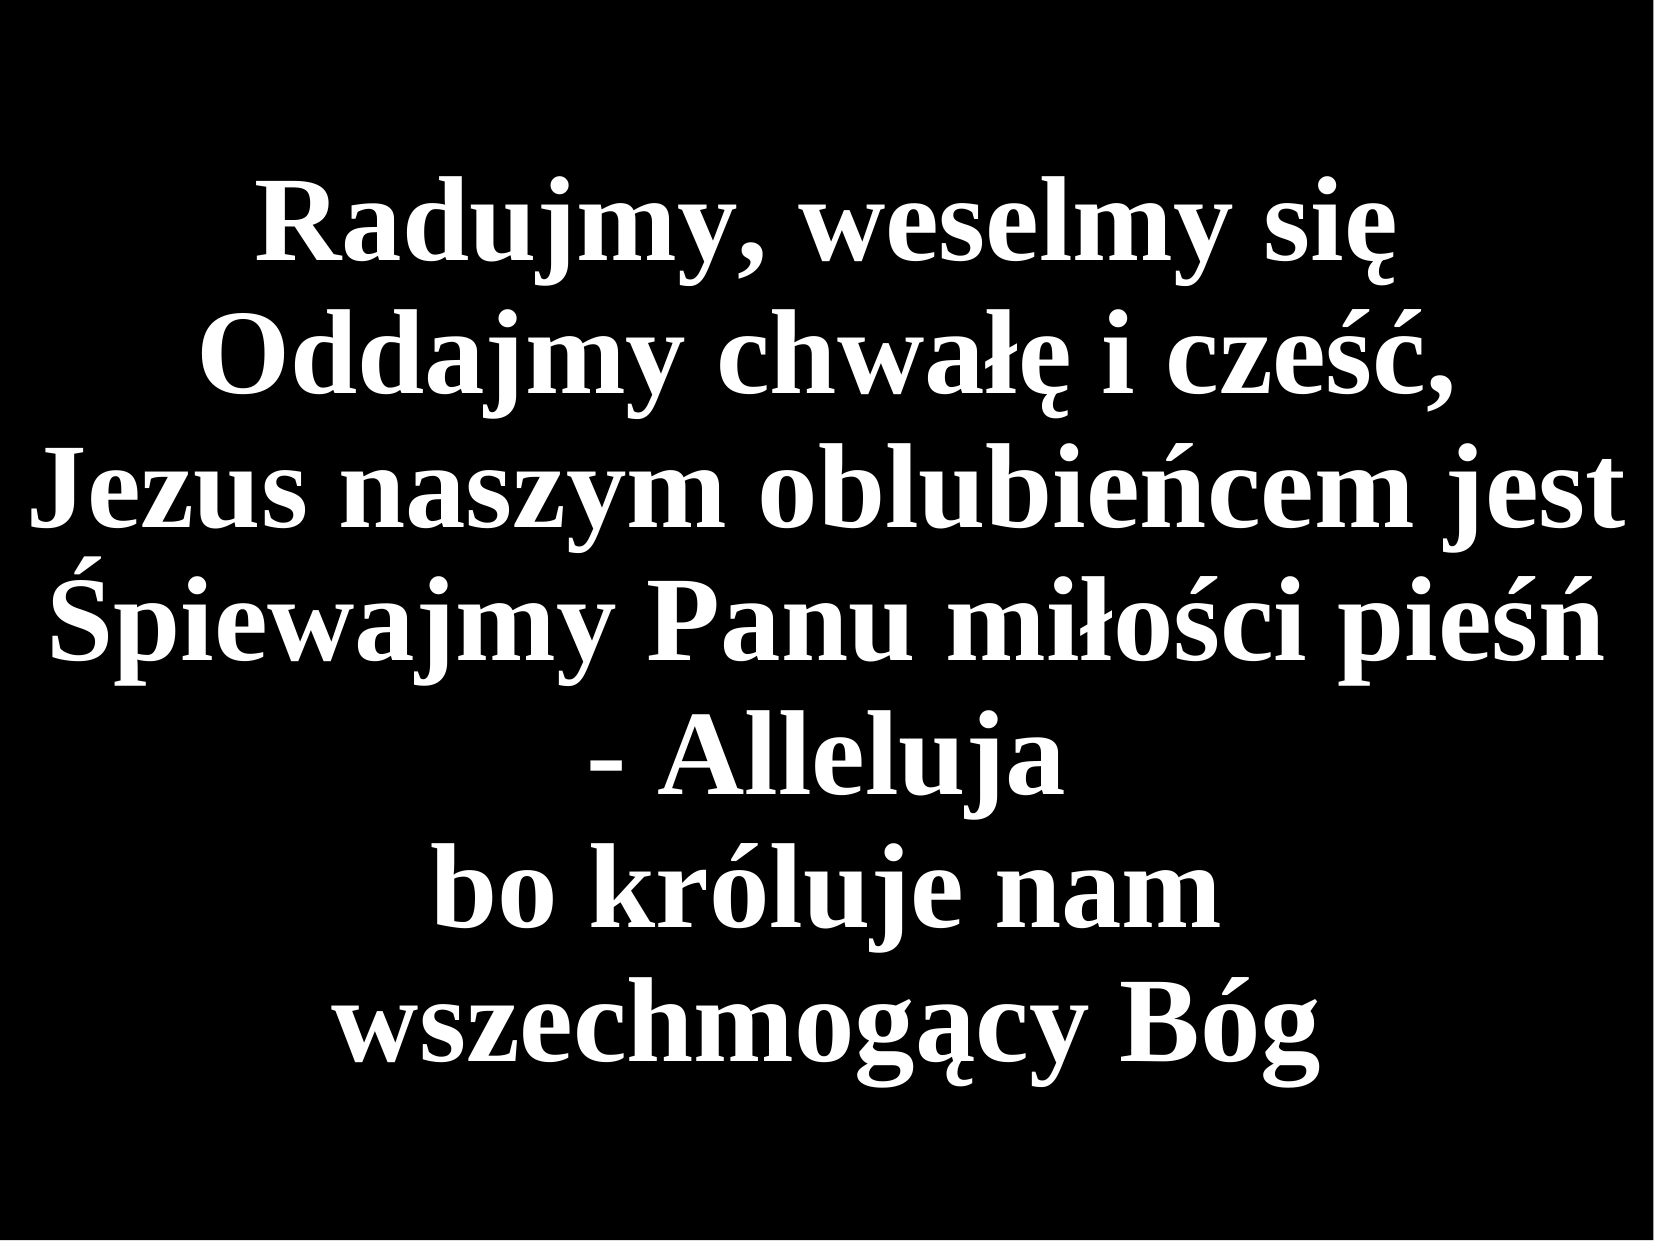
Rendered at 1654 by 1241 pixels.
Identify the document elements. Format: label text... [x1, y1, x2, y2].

title Radujmy, weselmy się Oddajmy chwałę i cześć, Jezus naszym oblubieńcem jest Śpiewajmy Panu miłości pieśń - Alleluja bo króluje nam wszechmogący Bóg [0, 0, 1654, 1241]
